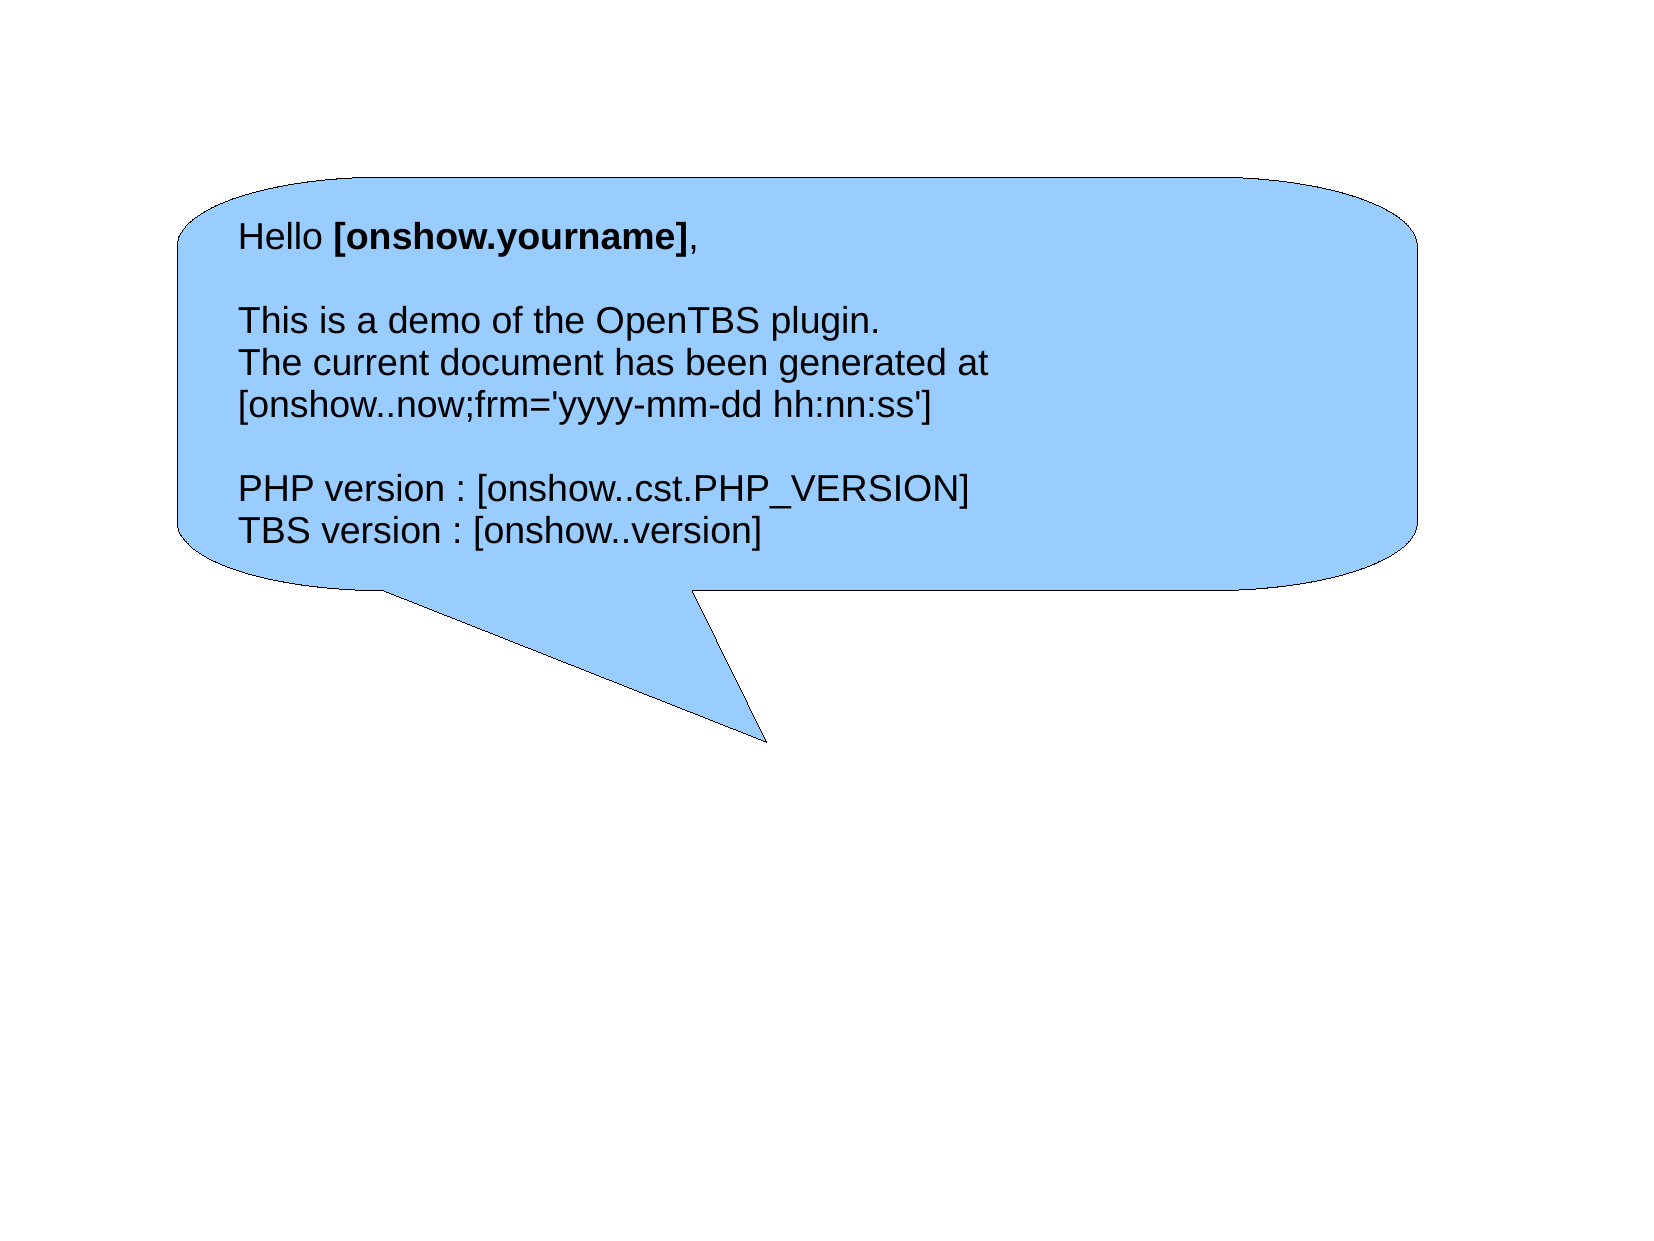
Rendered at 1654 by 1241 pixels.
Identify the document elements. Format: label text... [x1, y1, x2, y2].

text_box Hello [onshow.yourname], This is a demo of the OpenTBS plugin. The current document has been generated at [onshow..now;frm='yyyy-mm-dd hh:nn:ss'] PHP version : [onshow..cst.PHP_VERSION] TBS version : [onshow..version] [177, 177, 1418, 743]
